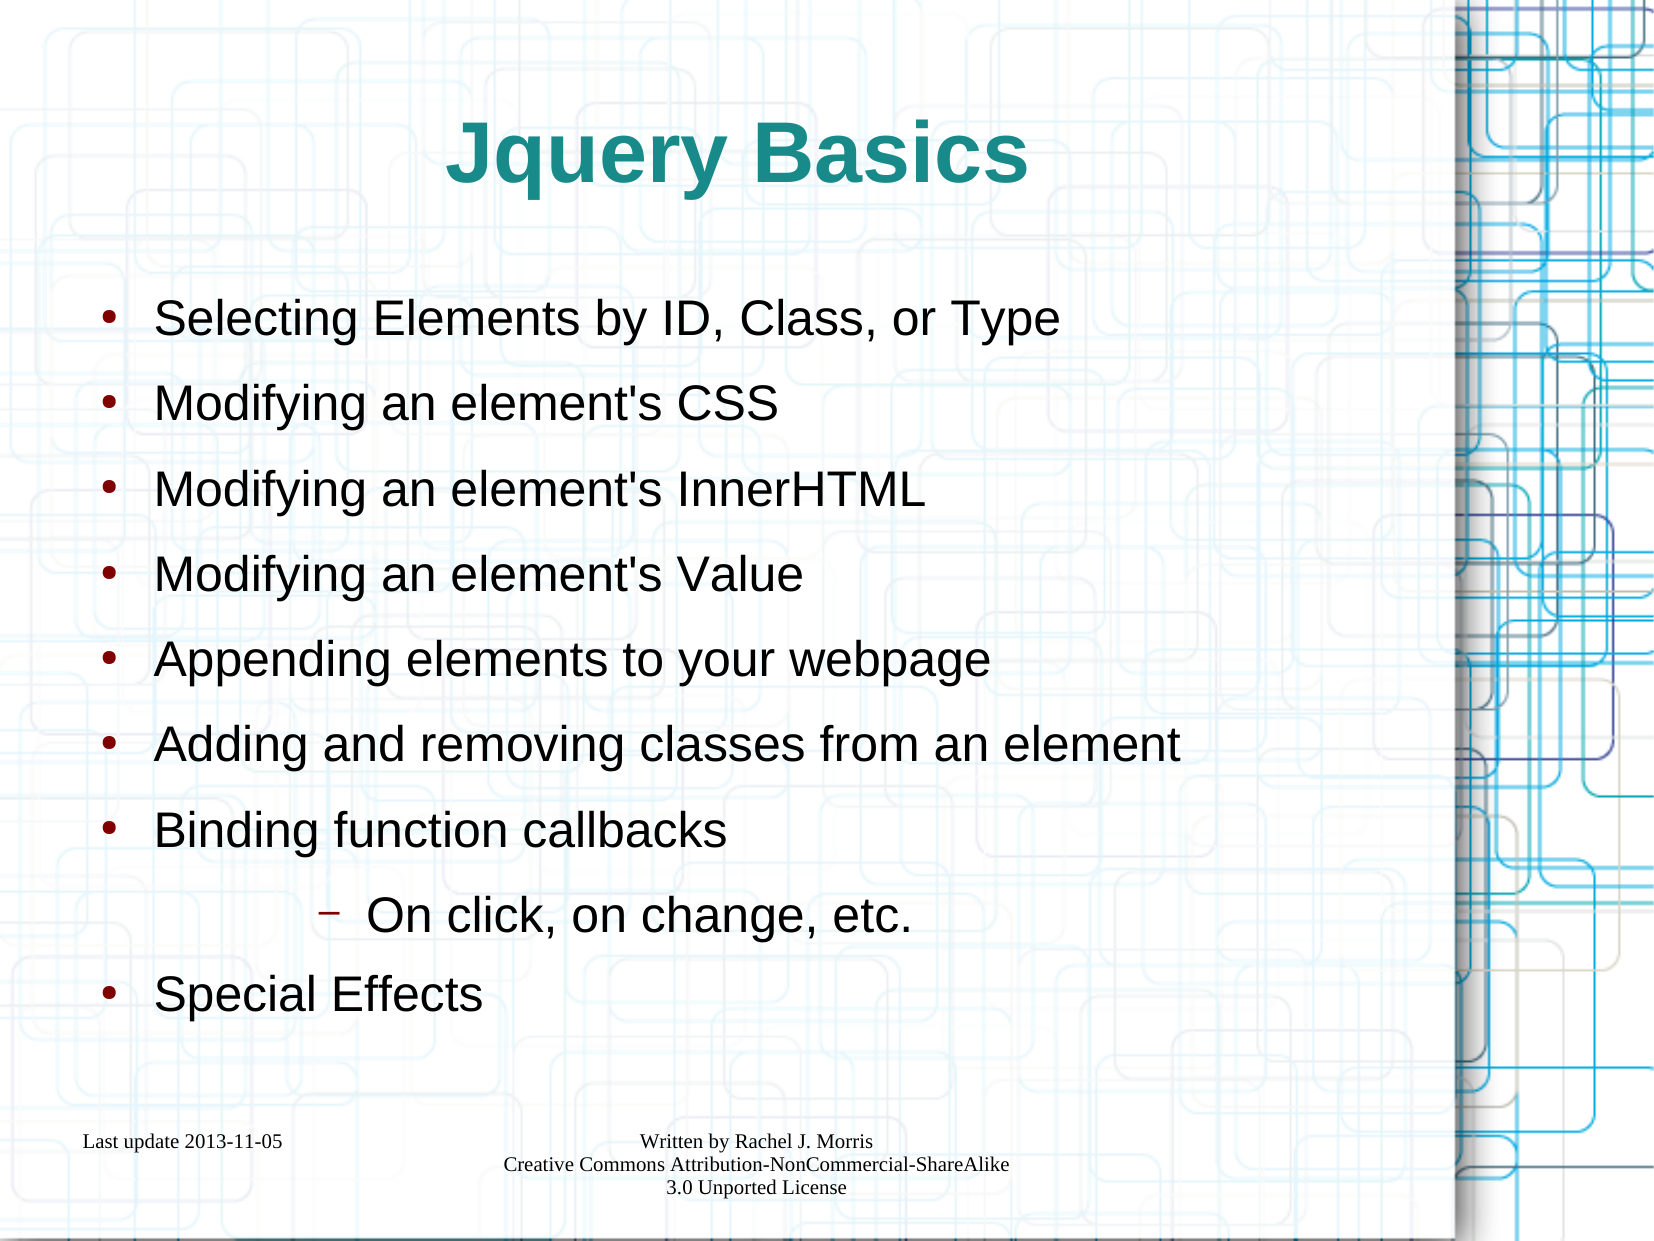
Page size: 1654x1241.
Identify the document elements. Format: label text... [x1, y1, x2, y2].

picture [0, 0, 1654, 1241]
title Jquery Basics [59, 49, 1418, 257]
list Selecting Elements by ID, Class, or Type Modifying an element's CSS Modifying an element's InnerHTML Modifying an element's Value Appending elements to your webpage Adding and removing classes from an element Binding function callbacks On click, on change, etc. Special Effects [82, 290, 1418, 1023]
